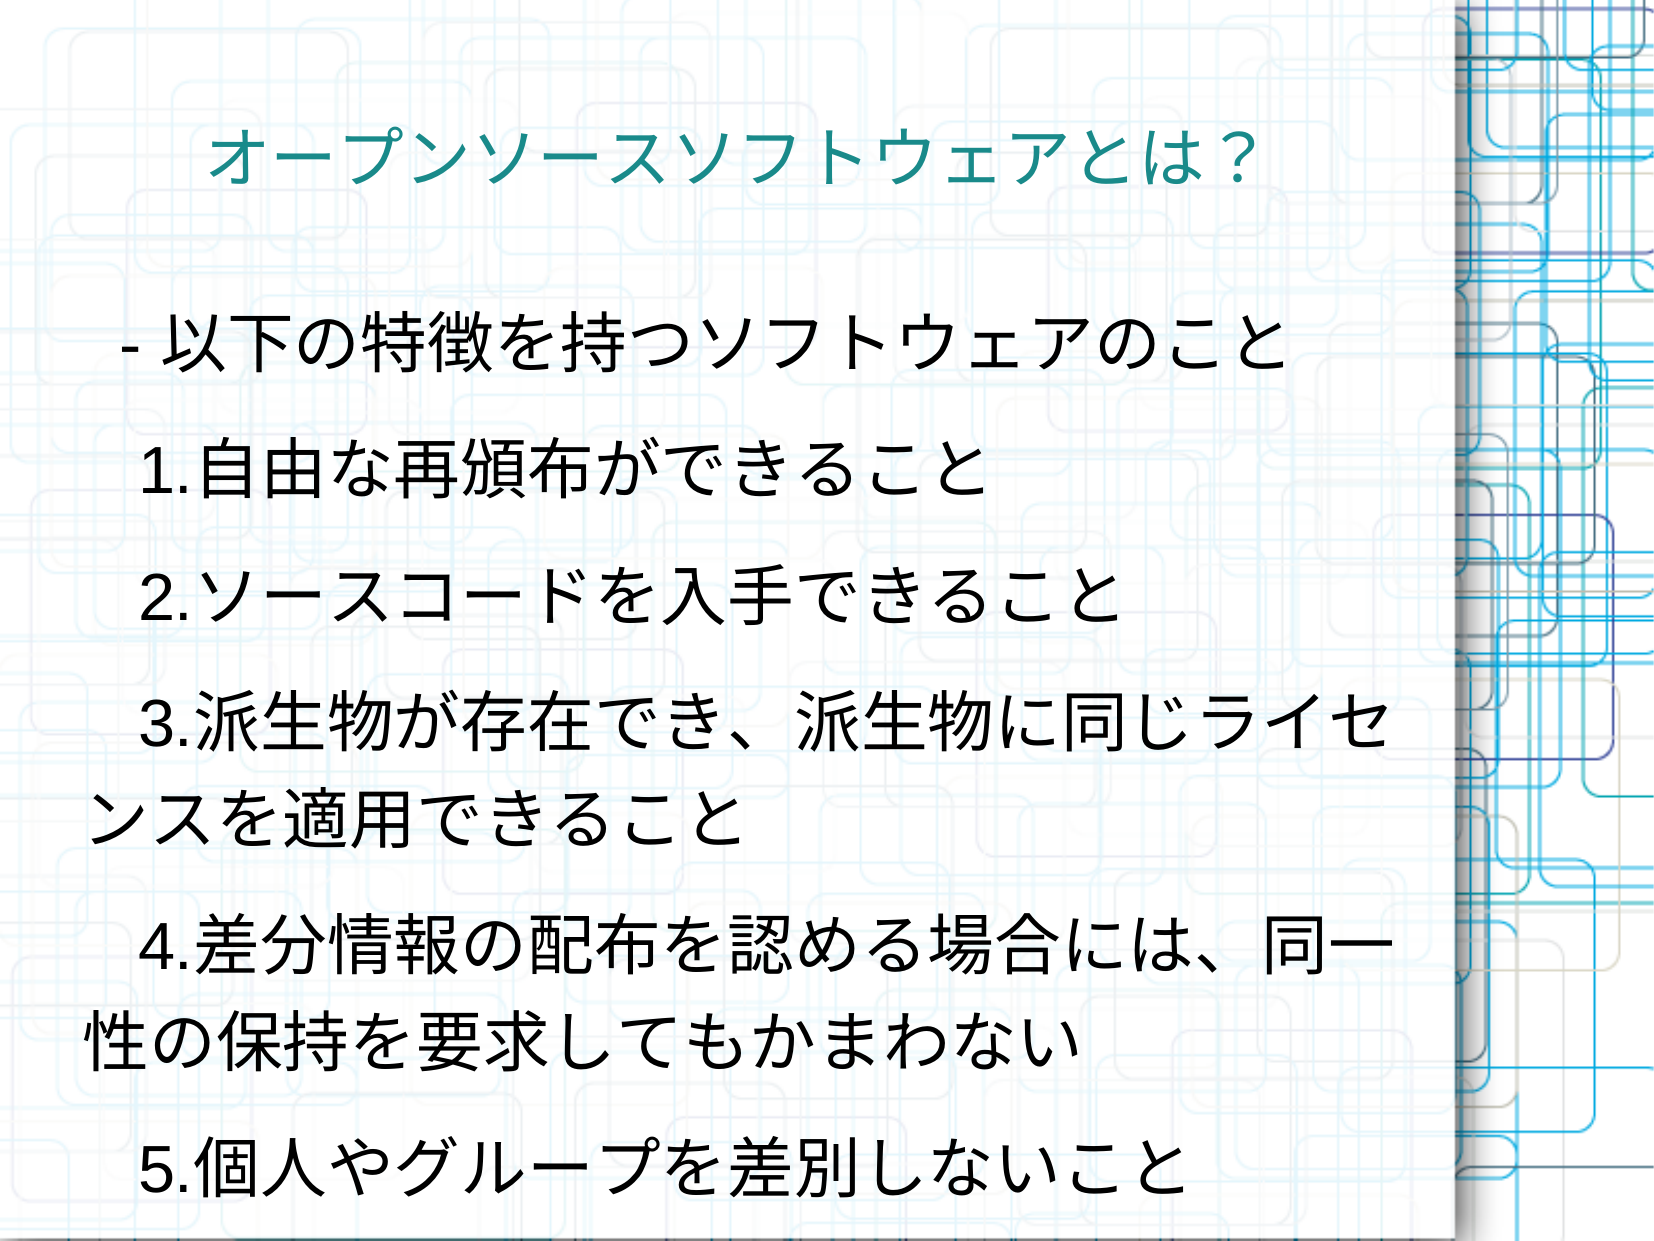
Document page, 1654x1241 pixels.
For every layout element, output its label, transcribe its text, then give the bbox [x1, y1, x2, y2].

list - 以下の特徴を持つソフトウェアのこと 1.自由な再頒布ができること 2.ソースコードを入手できること 3.派生物が存在でき、派生物に同じライセンスを適用できること 4.差分情報の配布を認める場合には、同一性の保持を要求してもかまわない 5.個人やグループを差別しないこと （続く） [82, 290, 1418, 1215]
picture [0, 0, 1654, 1241]
title オープンソースソフトウェアとは？ [59, 49, 1418, 257]
